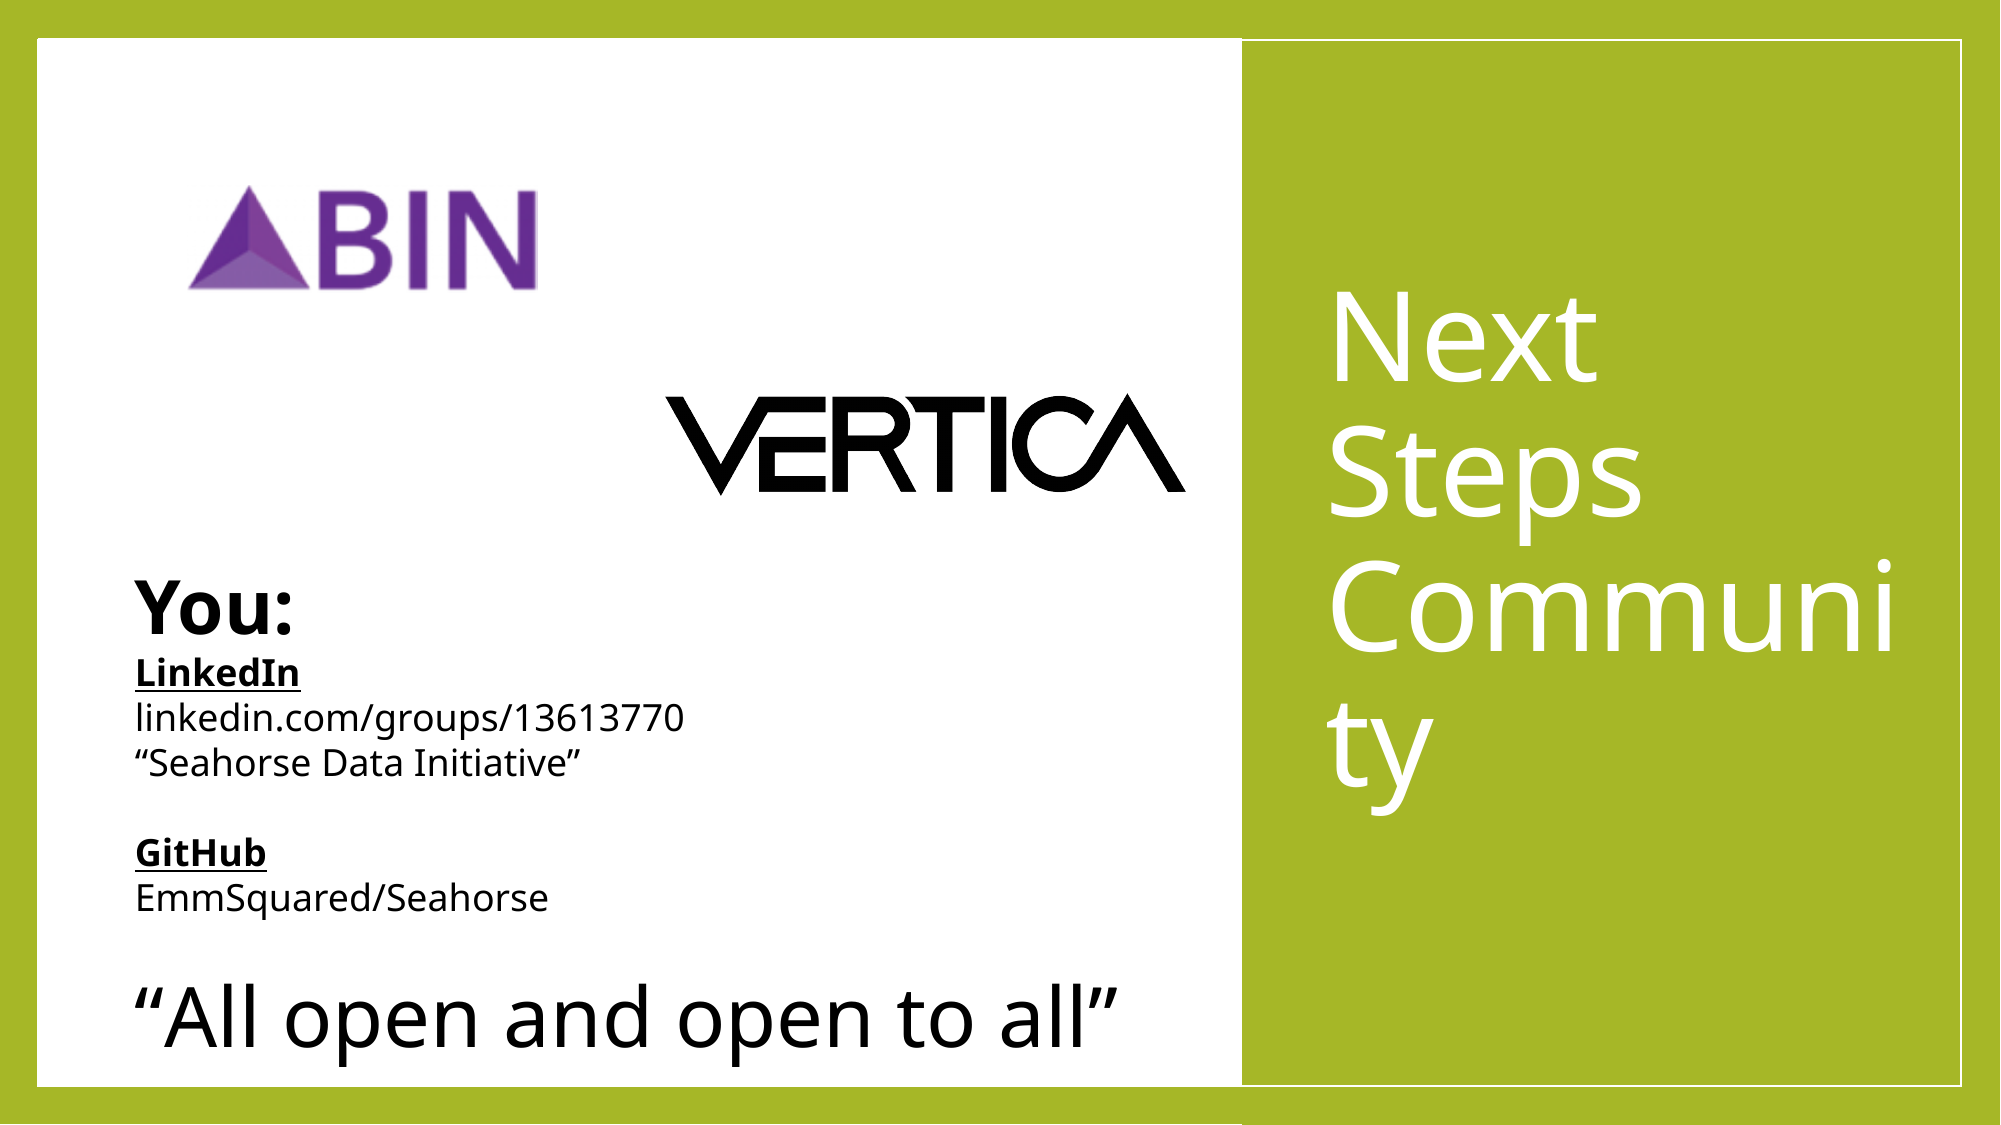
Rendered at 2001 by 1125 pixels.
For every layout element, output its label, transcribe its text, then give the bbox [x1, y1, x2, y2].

title Next Steps Community [1310, 99, 1960, 987]
picture [187, 185, 538, 294]
text_box You: LinkedIn linkedin.com/groups/13613770 “Seahorse Data Initiative” GitHub EmmSquared/Seahorse “All open and open to all” [119, 551, 1186, 1077]
picture [665, 393, 1186, 496]
text_box [0, 0, 2000, 1125]
